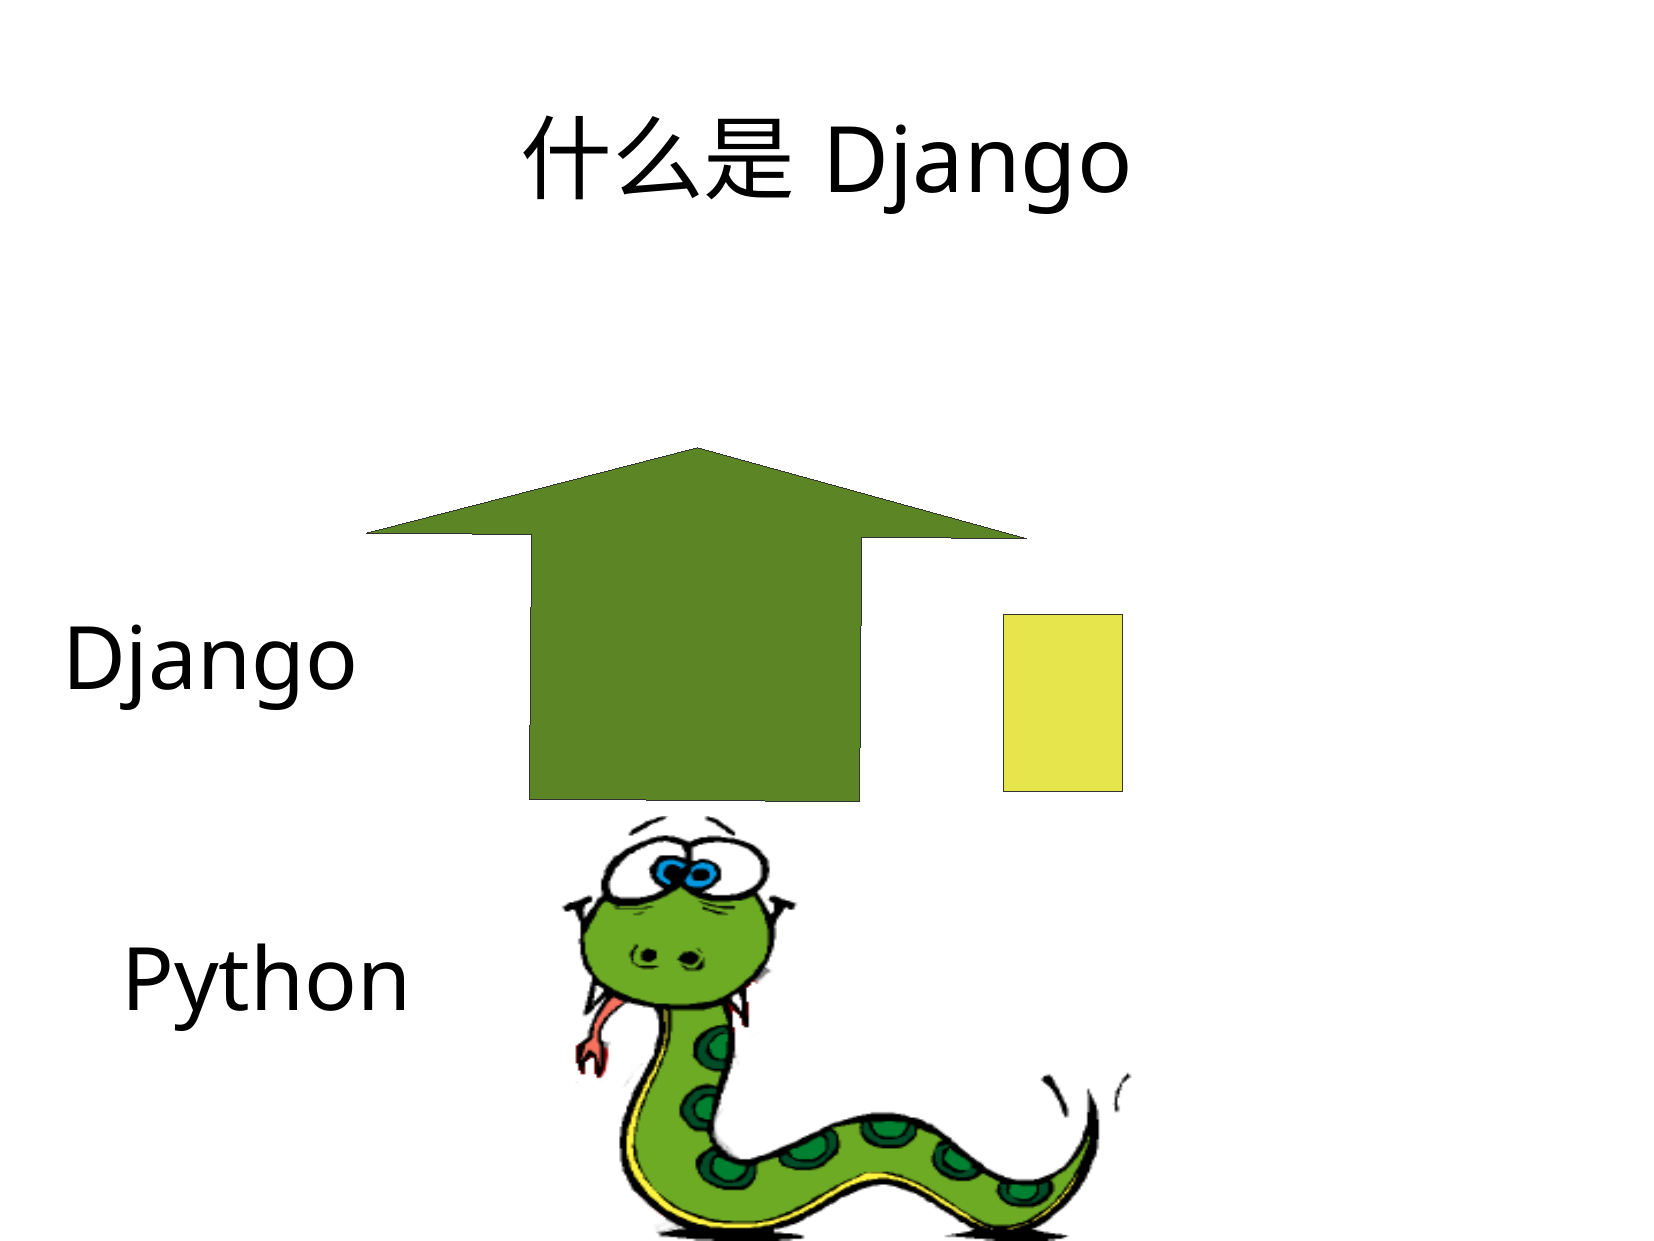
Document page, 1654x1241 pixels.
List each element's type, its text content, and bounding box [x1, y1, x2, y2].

title 什么是Django [82, 49, 1571, 257]
text_box [1003, 614, 1123, 792]
text_box [366, 447, 1027, 802]
text_box Django [47, 588, 438, 745]
picture [519, 816, 1134, 1241]
text_box Python [106, 909, 520, 1066]
